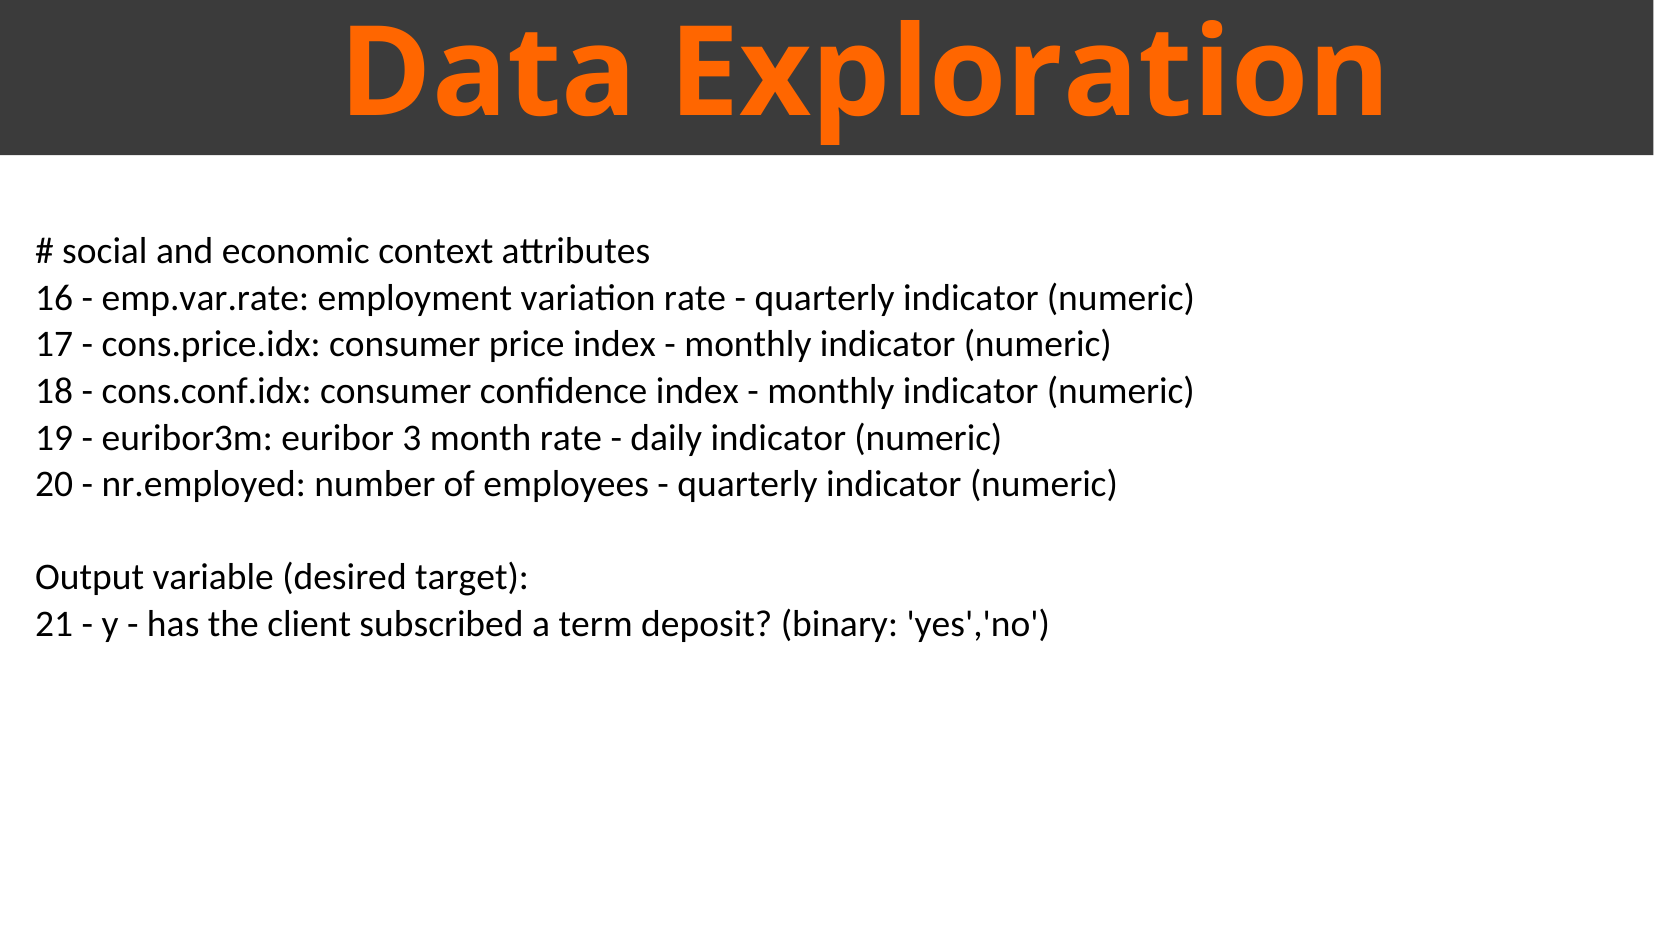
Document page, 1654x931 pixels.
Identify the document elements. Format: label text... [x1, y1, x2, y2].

text_box Data Exploration [0, 0, 1654, 156]
text_box # social and economic context attributes 16 - emp.var.rate: employment variation rate - quarterly indicator (numeric) 17 - cons.price.idx: consumer price index - monthly indicator (numeric) 18 - cons.conf.idx: consumer confidence index - monthly indicator (numeric) 19 - euribor3m: euribor 3 month rate - daily indicator (numeric) 20 - nr.employed: number of employees - quarterly indicator (numeric) Output variable (desired target): 21 - y - has the client subscribed a term deposit? (binary: 'yes','no') [20, 172, 1654, 520]
